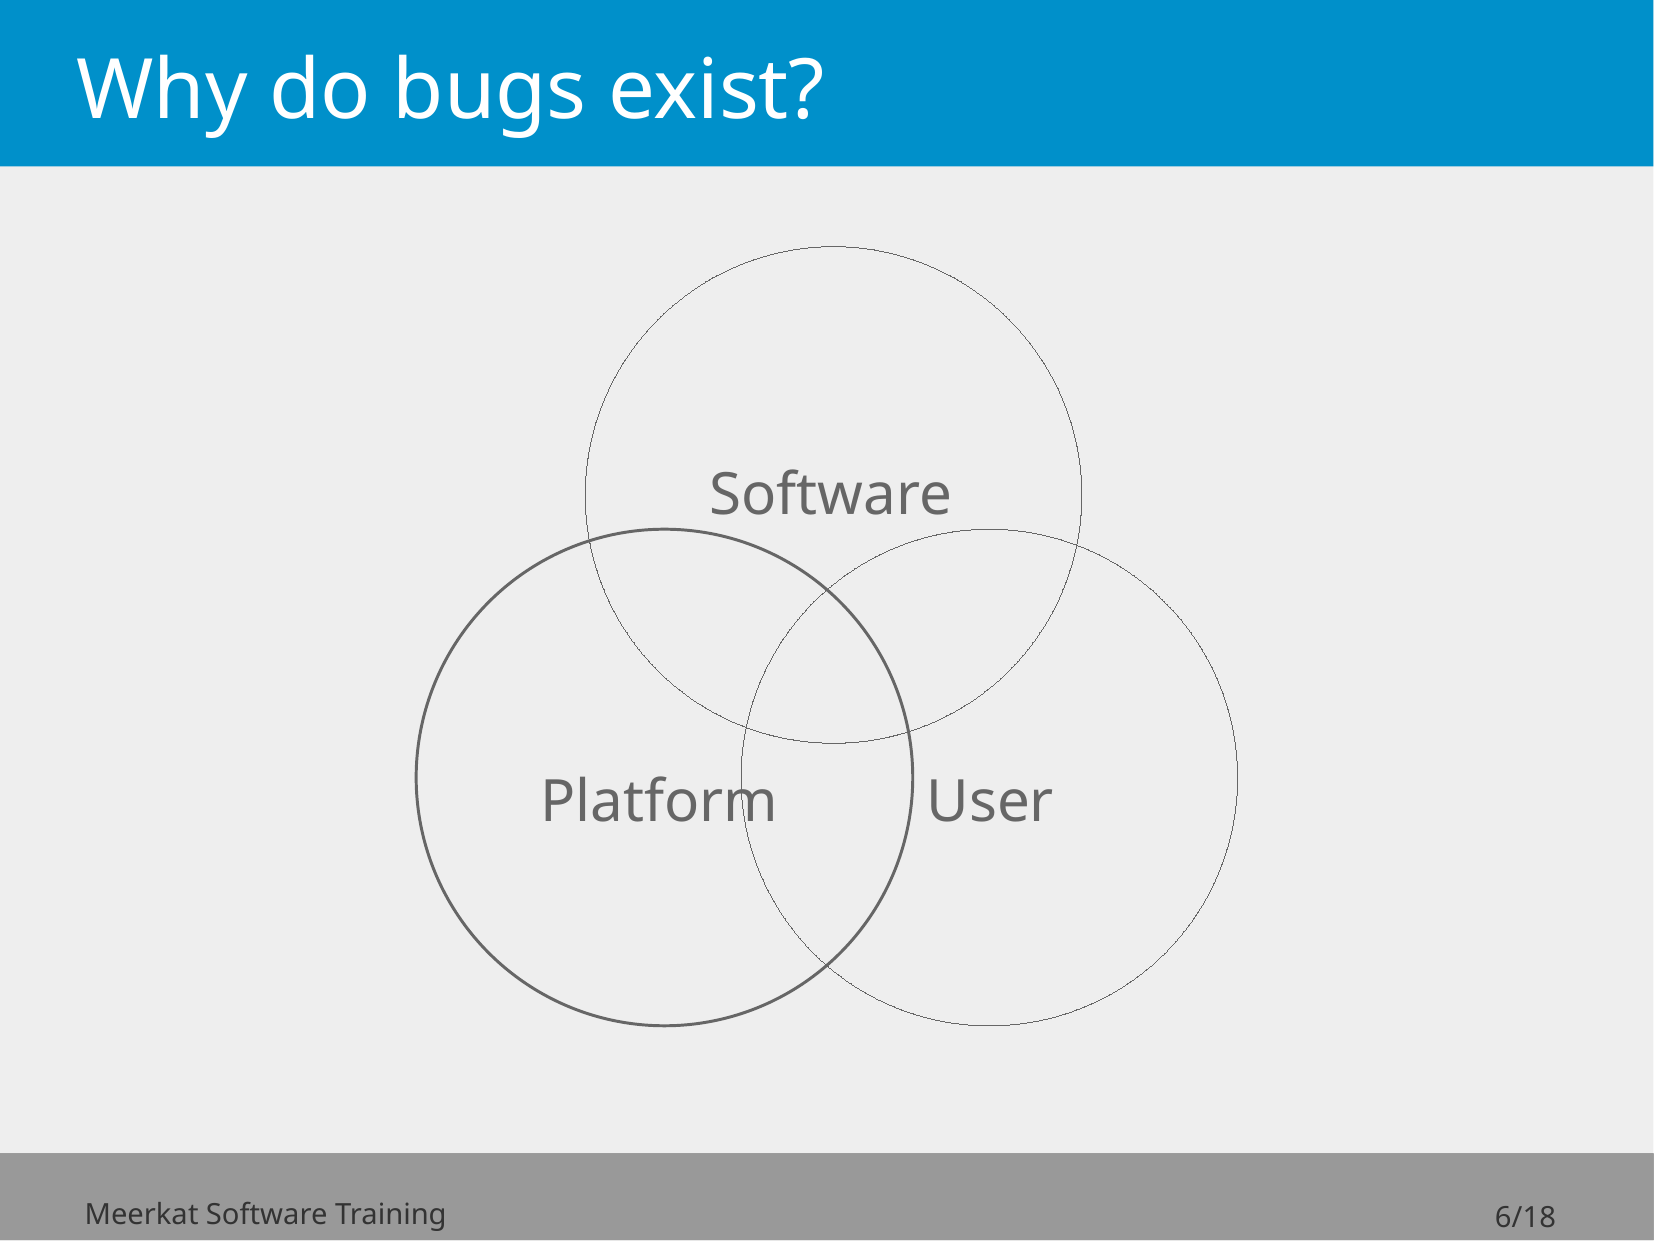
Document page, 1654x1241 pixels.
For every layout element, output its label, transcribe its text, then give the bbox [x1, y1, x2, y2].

text_box Why do bugs exist? [61, 28, 1566, 210]
text_box Software [593, 445, 1069, 519]
text_box User [752, 752, 1228, 826]
text_box Platform [422, 752, 752, 826]
